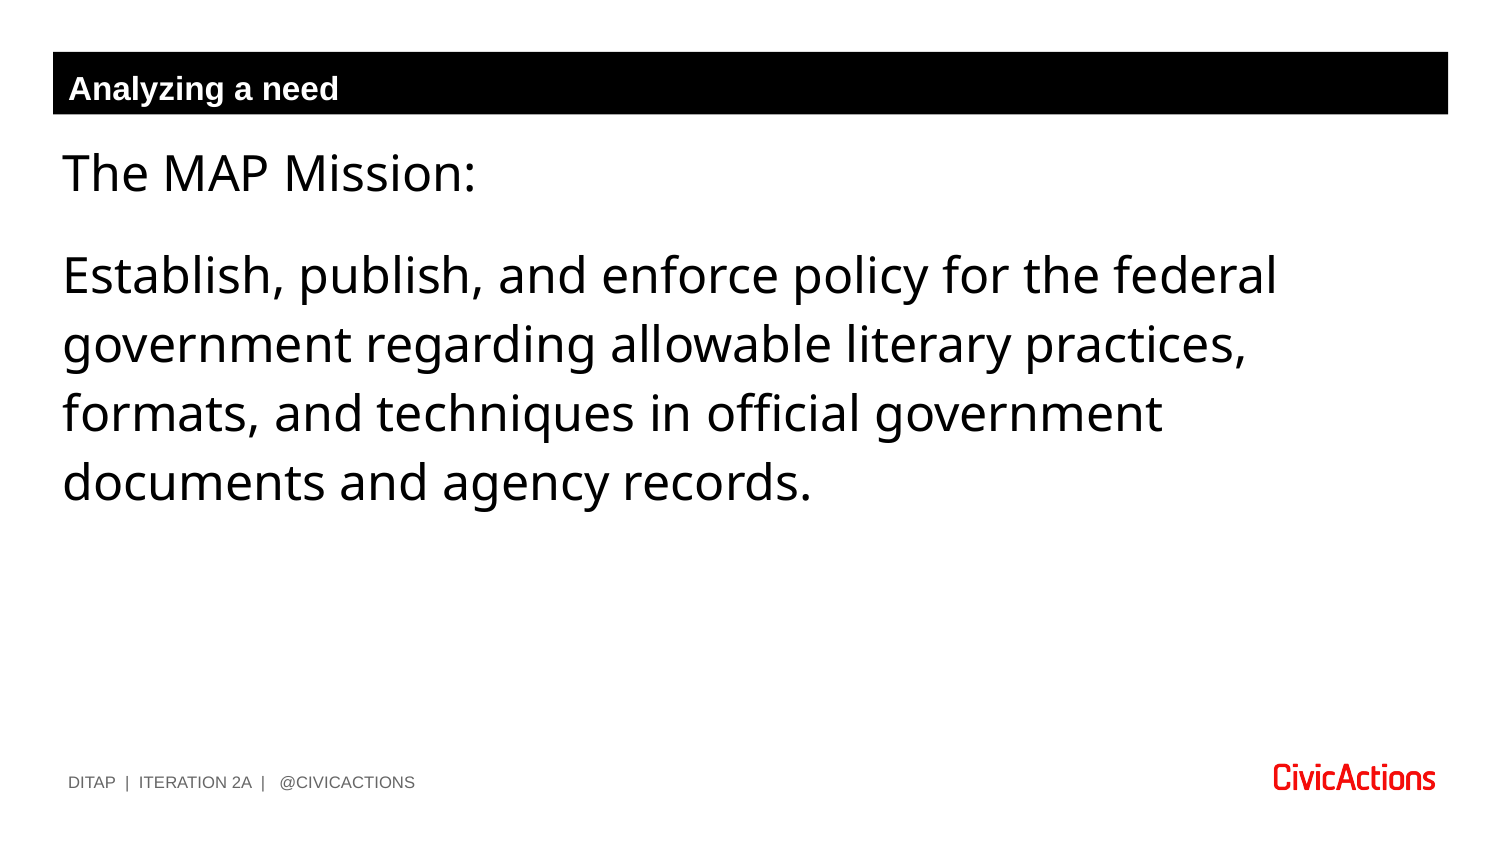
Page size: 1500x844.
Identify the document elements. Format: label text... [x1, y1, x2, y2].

picture [1271, 758, 1438, 795]
list The MAP Mission: Establish, publish, and enforce policy for the federal government regarding allowable literary practices, formats, and techniques in official government documents and agency records. [53, 123, 1449, 717]
title Analyzing a need [53, 51, 1449, 115]
